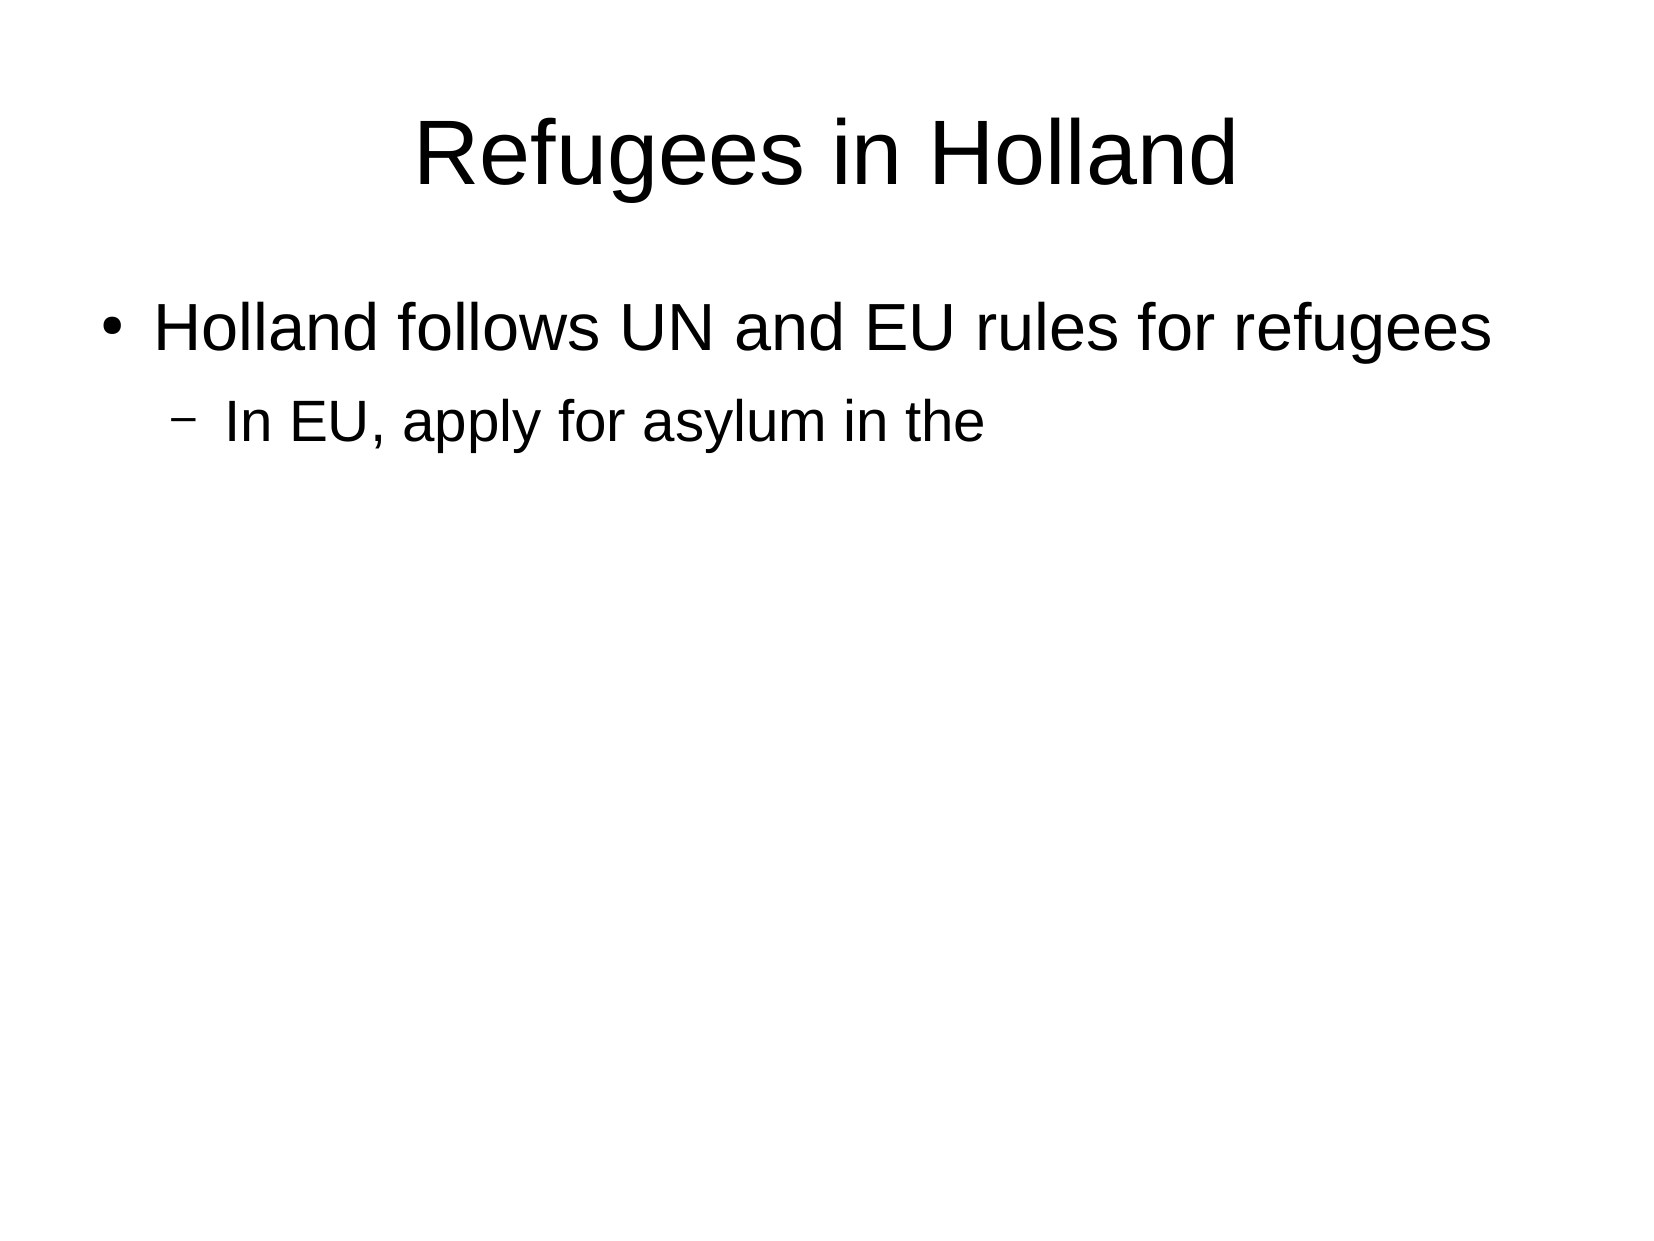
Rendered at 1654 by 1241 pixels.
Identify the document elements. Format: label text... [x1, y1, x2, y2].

list Holland follows UN and EU rules for refugees In EU, apply for asylum in the [82, 290, 1571, 1010]
title Refugees in Holland [82, 49, 1571, 257]
